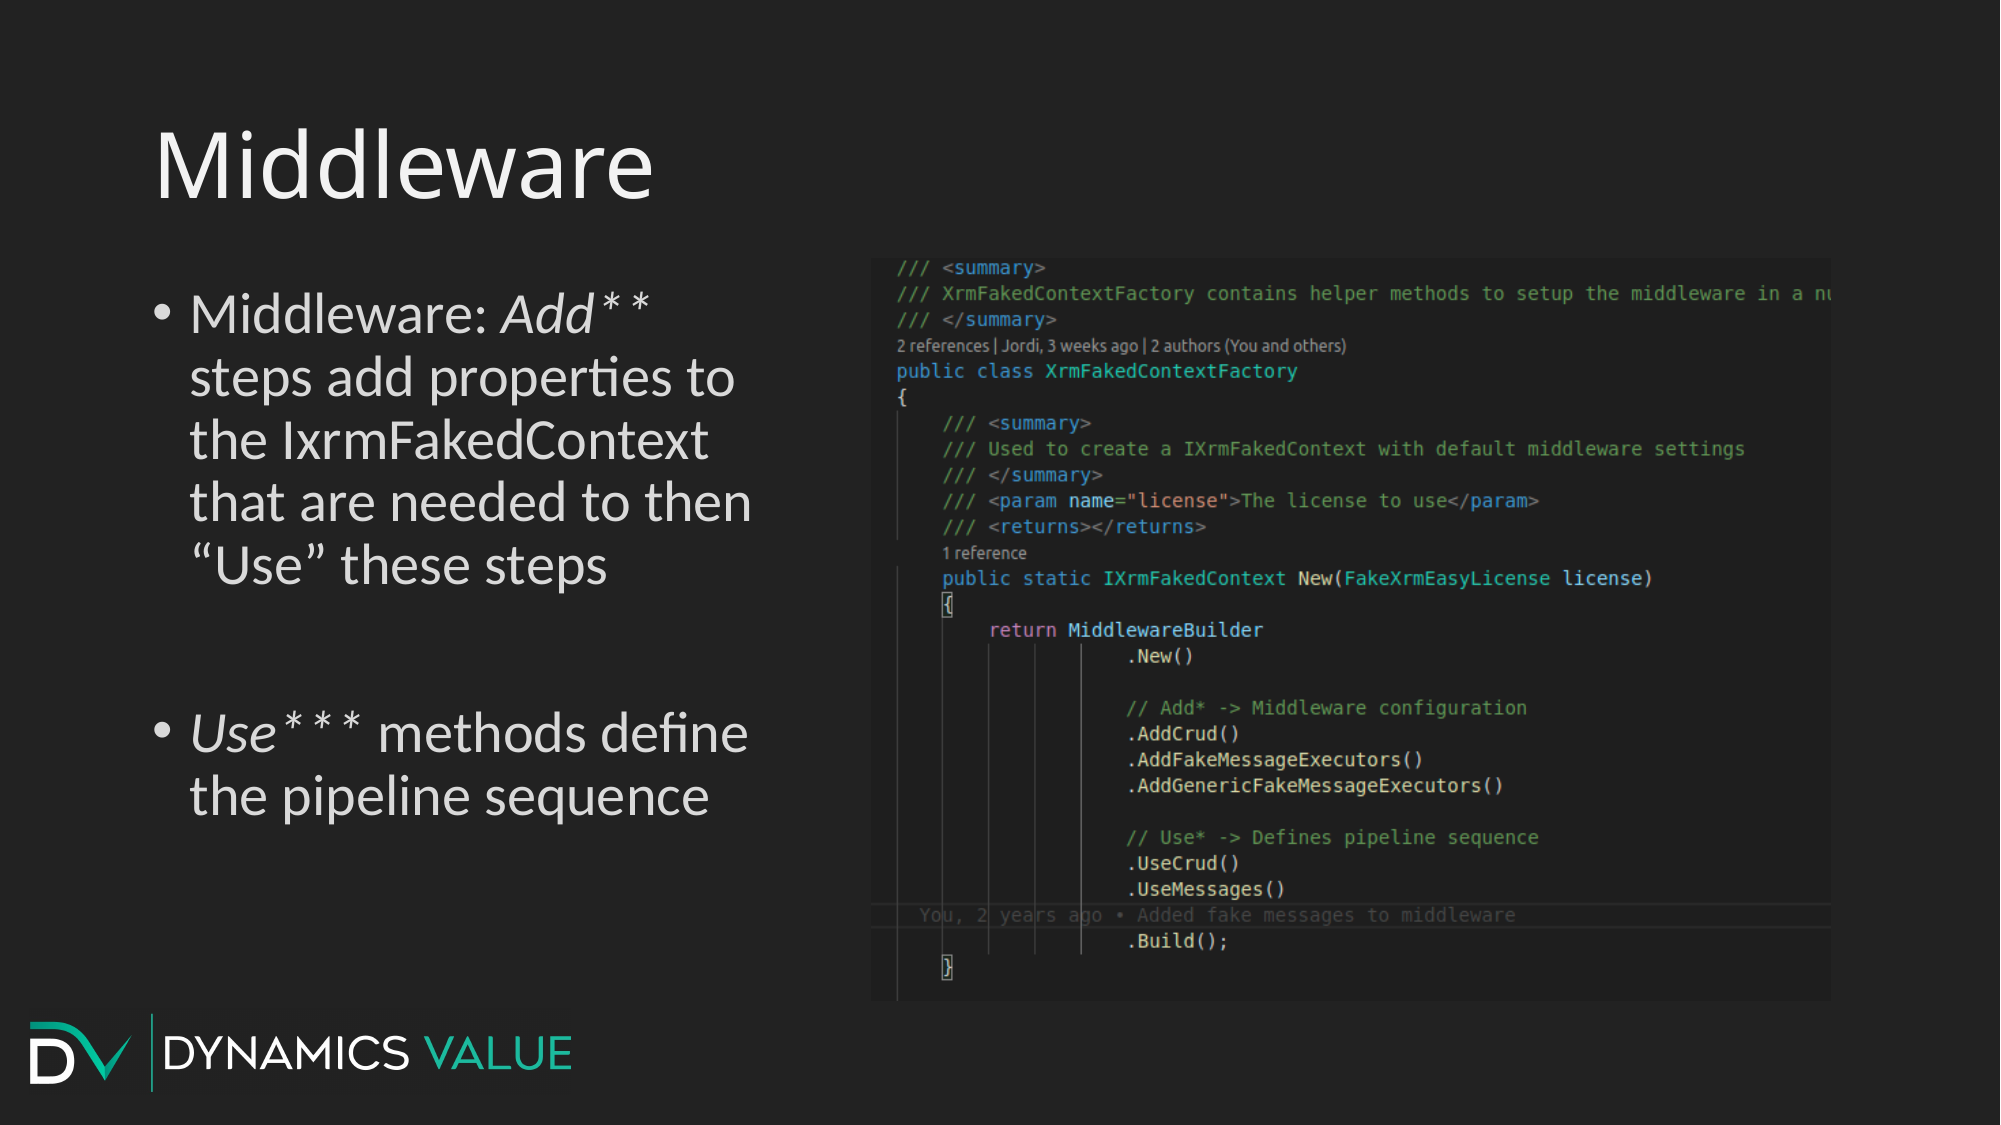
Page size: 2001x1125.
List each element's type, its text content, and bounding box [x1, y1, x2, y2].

picture [871, 258, 1831, 1001]
picture [29, 1008, 571, 1095]
text_box Middleware [137, 59, 1863, 277]
text_box Middleware: Add** steps add properties to the IxrmFakedContext that are needed to then “Use” these steps Use*** methods define the pipeline sequence [137, 275, 792, 898]
